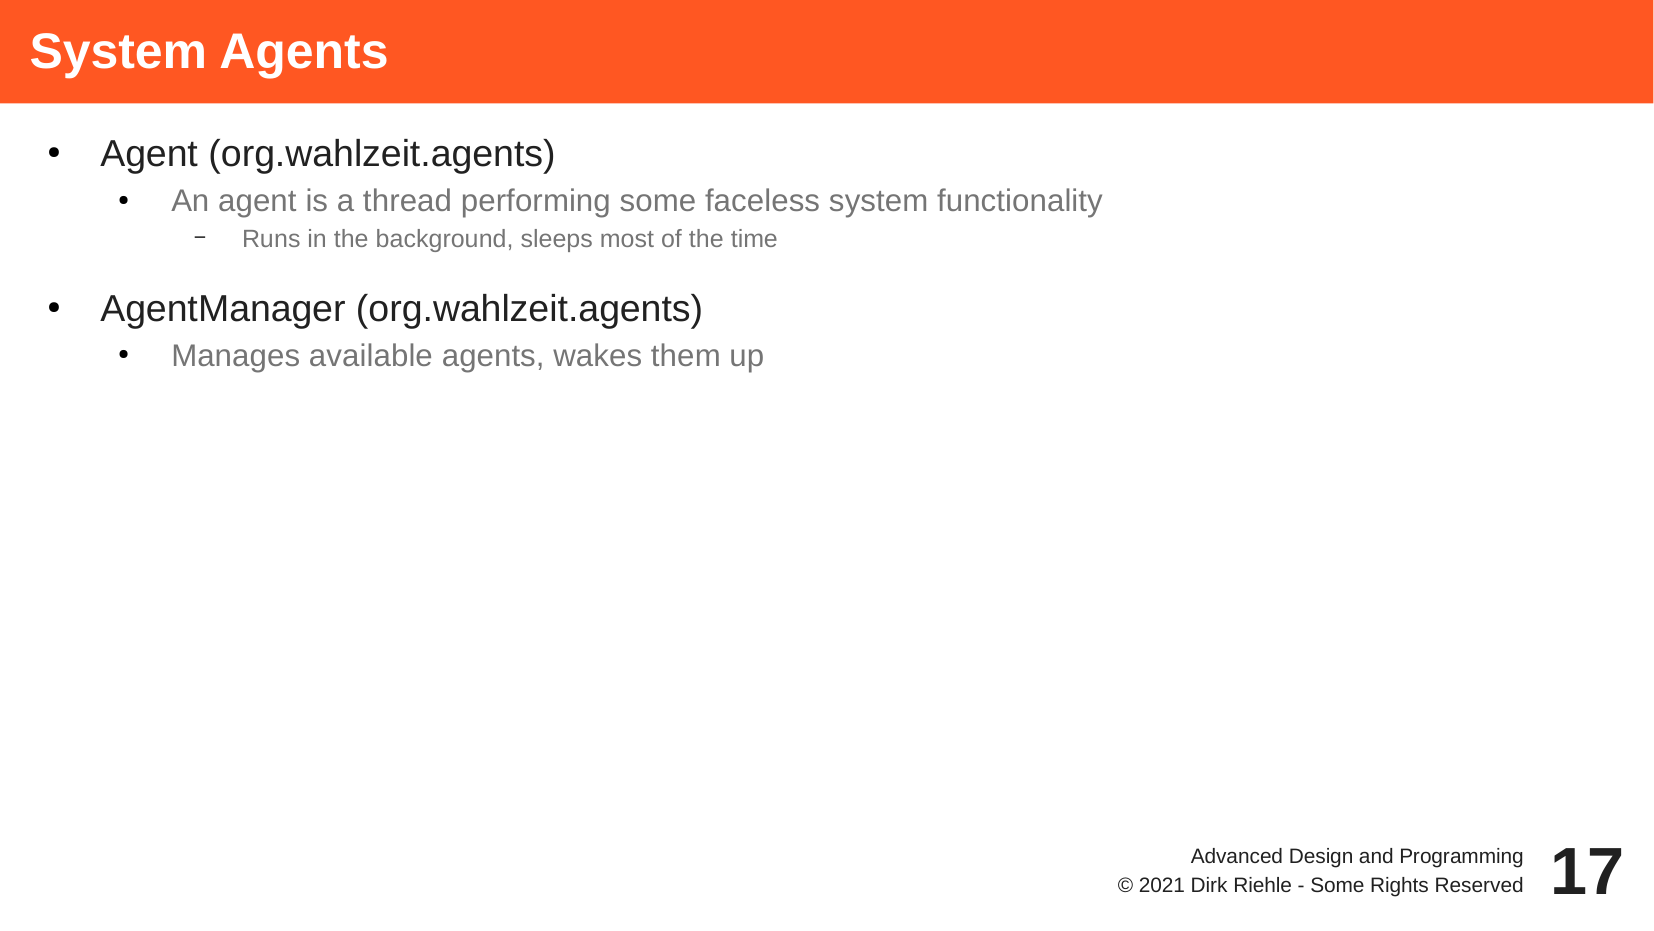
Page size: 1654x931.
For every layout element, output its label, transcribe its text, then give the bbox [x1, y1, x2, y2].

list Agent (org.wahlzeit.agents) An agent is a thread performing some faceless system functionality Runs in the background, sleeps most of the time AgentManager (org.wahlzeit.agents) Manages available agents, wakes them up [29, 132, 1625, 813]
title System Agents [0, 0, 1654, 104]
